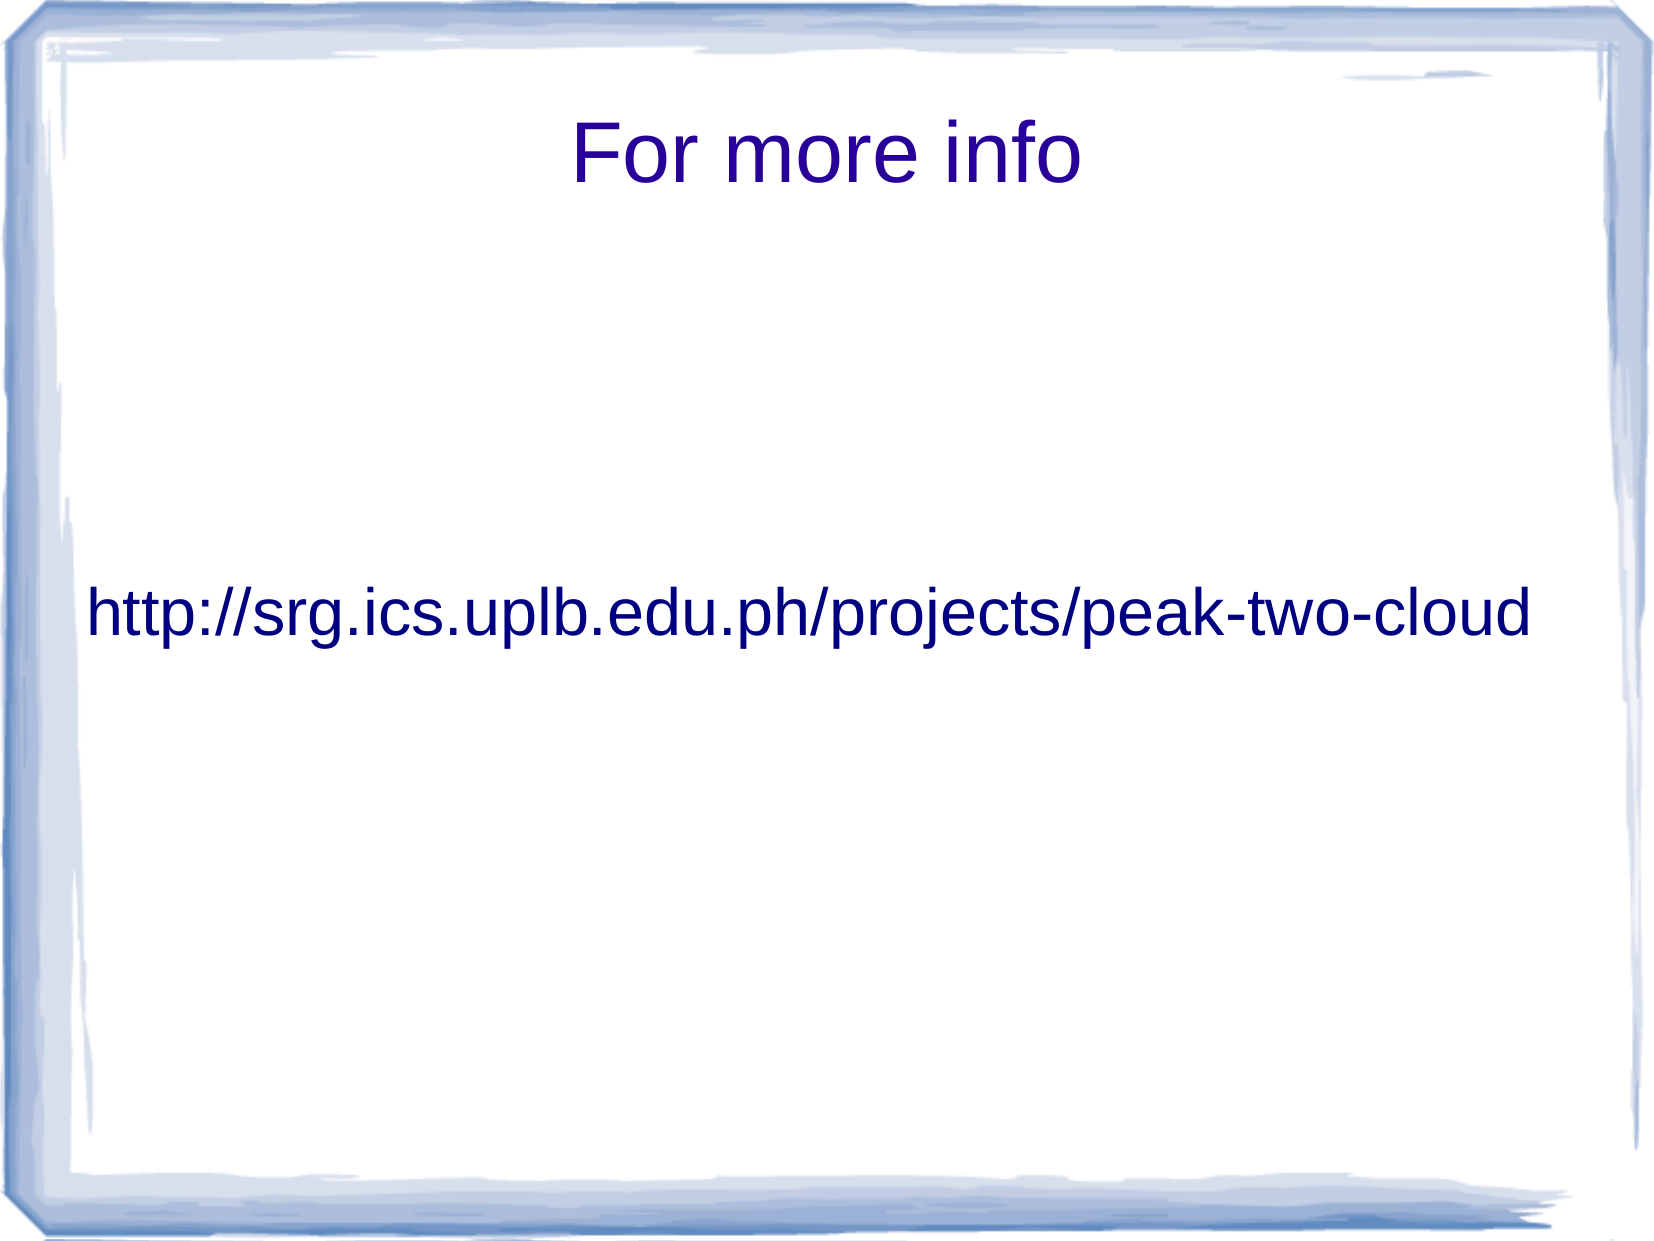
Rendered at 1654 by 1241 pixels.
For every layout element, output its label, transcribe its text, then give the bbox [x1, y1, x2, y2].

picture [0, 0, 1654, 1241]
title For more info [82, 49, 1571, 257]
subtitle http://srg.ics.uplb.edu.ph/projects/peak-two-cloud [82, 290, 1538, 1010]
